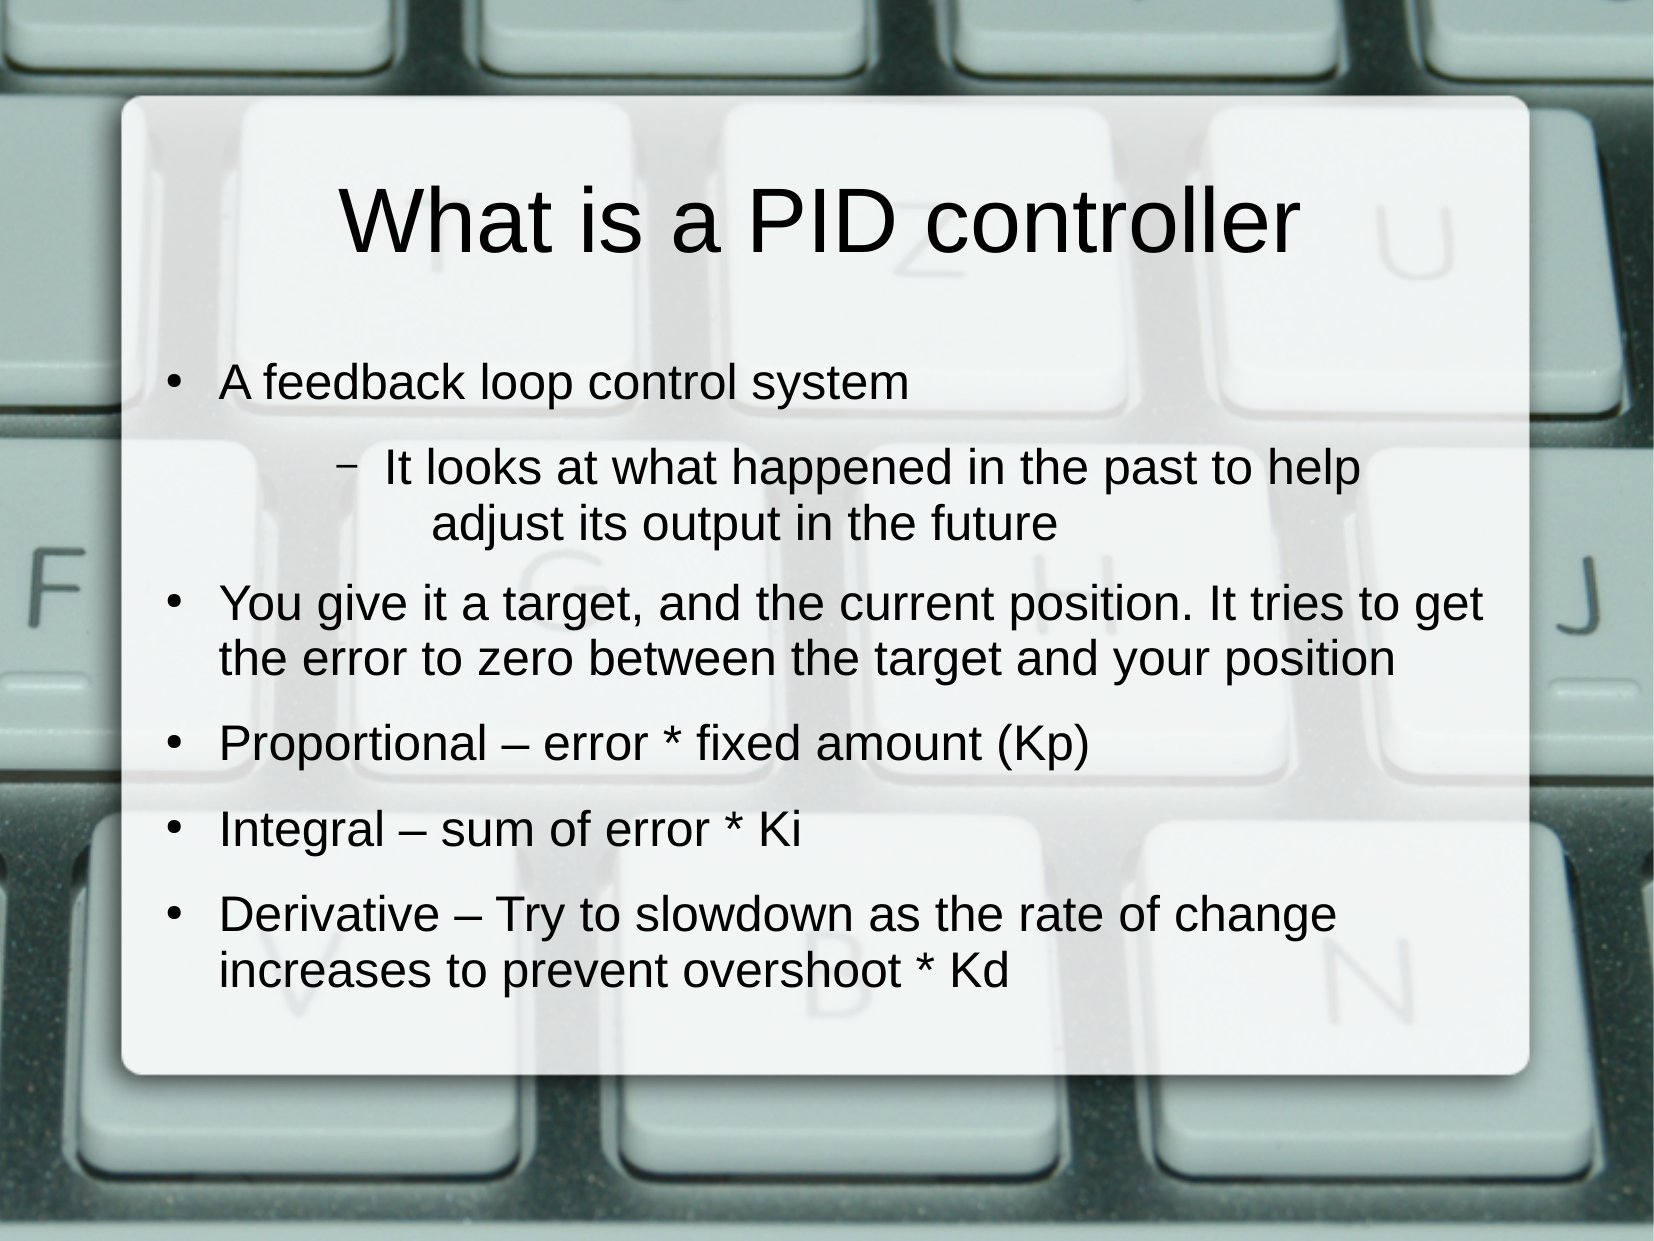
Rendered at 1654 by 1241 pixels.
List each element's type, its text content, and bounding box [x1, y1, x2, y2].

list A feedback loop control system It looks at what happened in the past to help adjust its output in the future You give it a target, and the current position. It tries to get the error to zero between the target and your position Proportional – error * fixed amount (Kp) Integral – sum of error * Ki Derivative – Try to slowdown as the rate of change increases to prevent overshoot * Kd [147, 354, 1506, 1063]
title What is a PID controller [135, 117, 1506, 325]
picture [0, 0, 1654, 1241]
